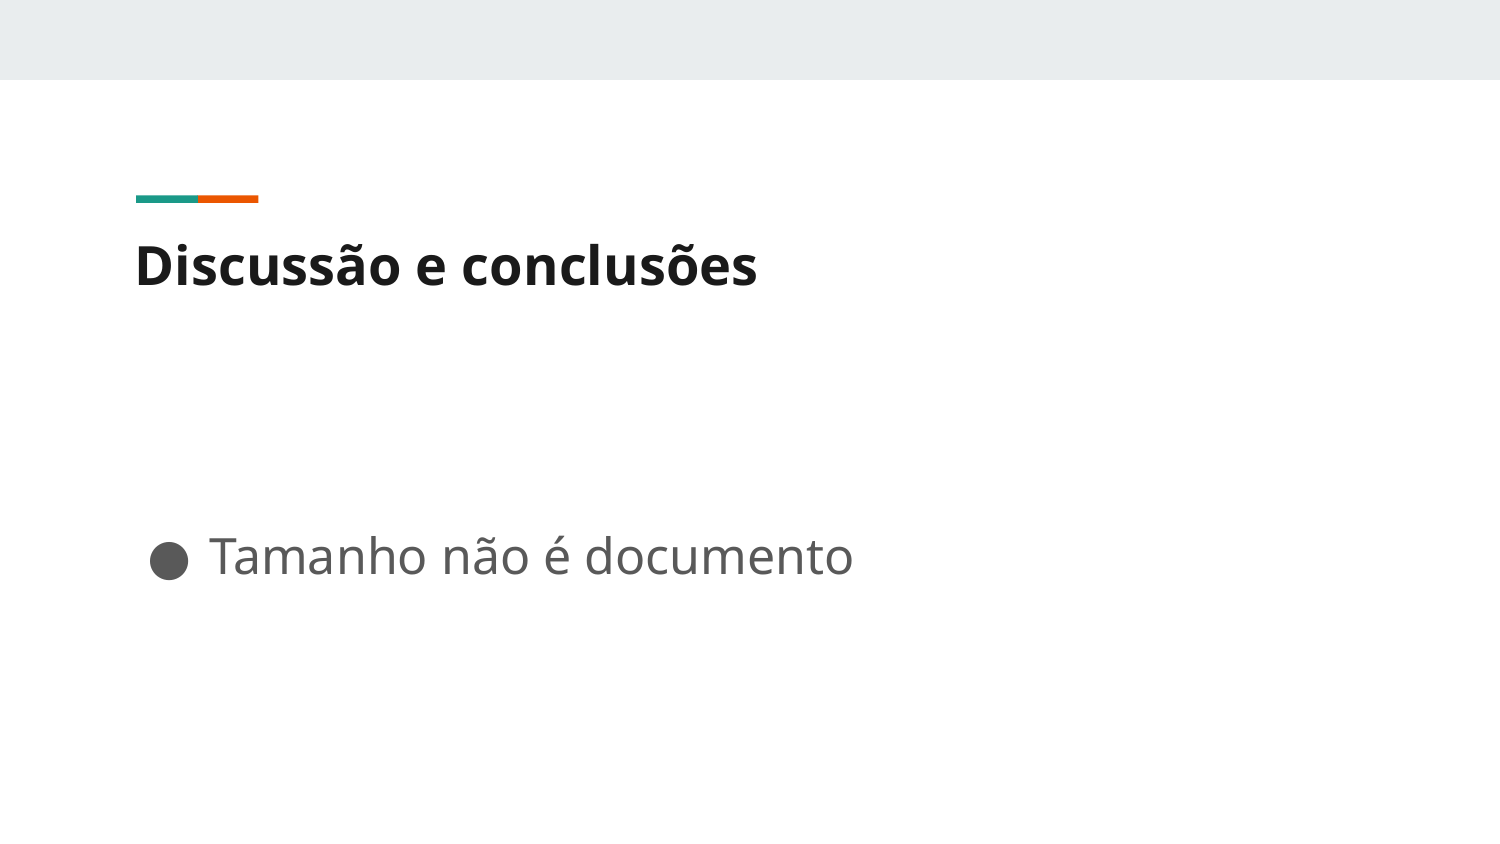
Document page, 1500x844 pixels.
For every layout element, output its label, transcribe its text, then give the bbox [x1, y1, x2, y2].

list Tamanho não é documento [119, 304, 1381, 806]
title Discussão e conclusões [119, 216, 1381, 304]
